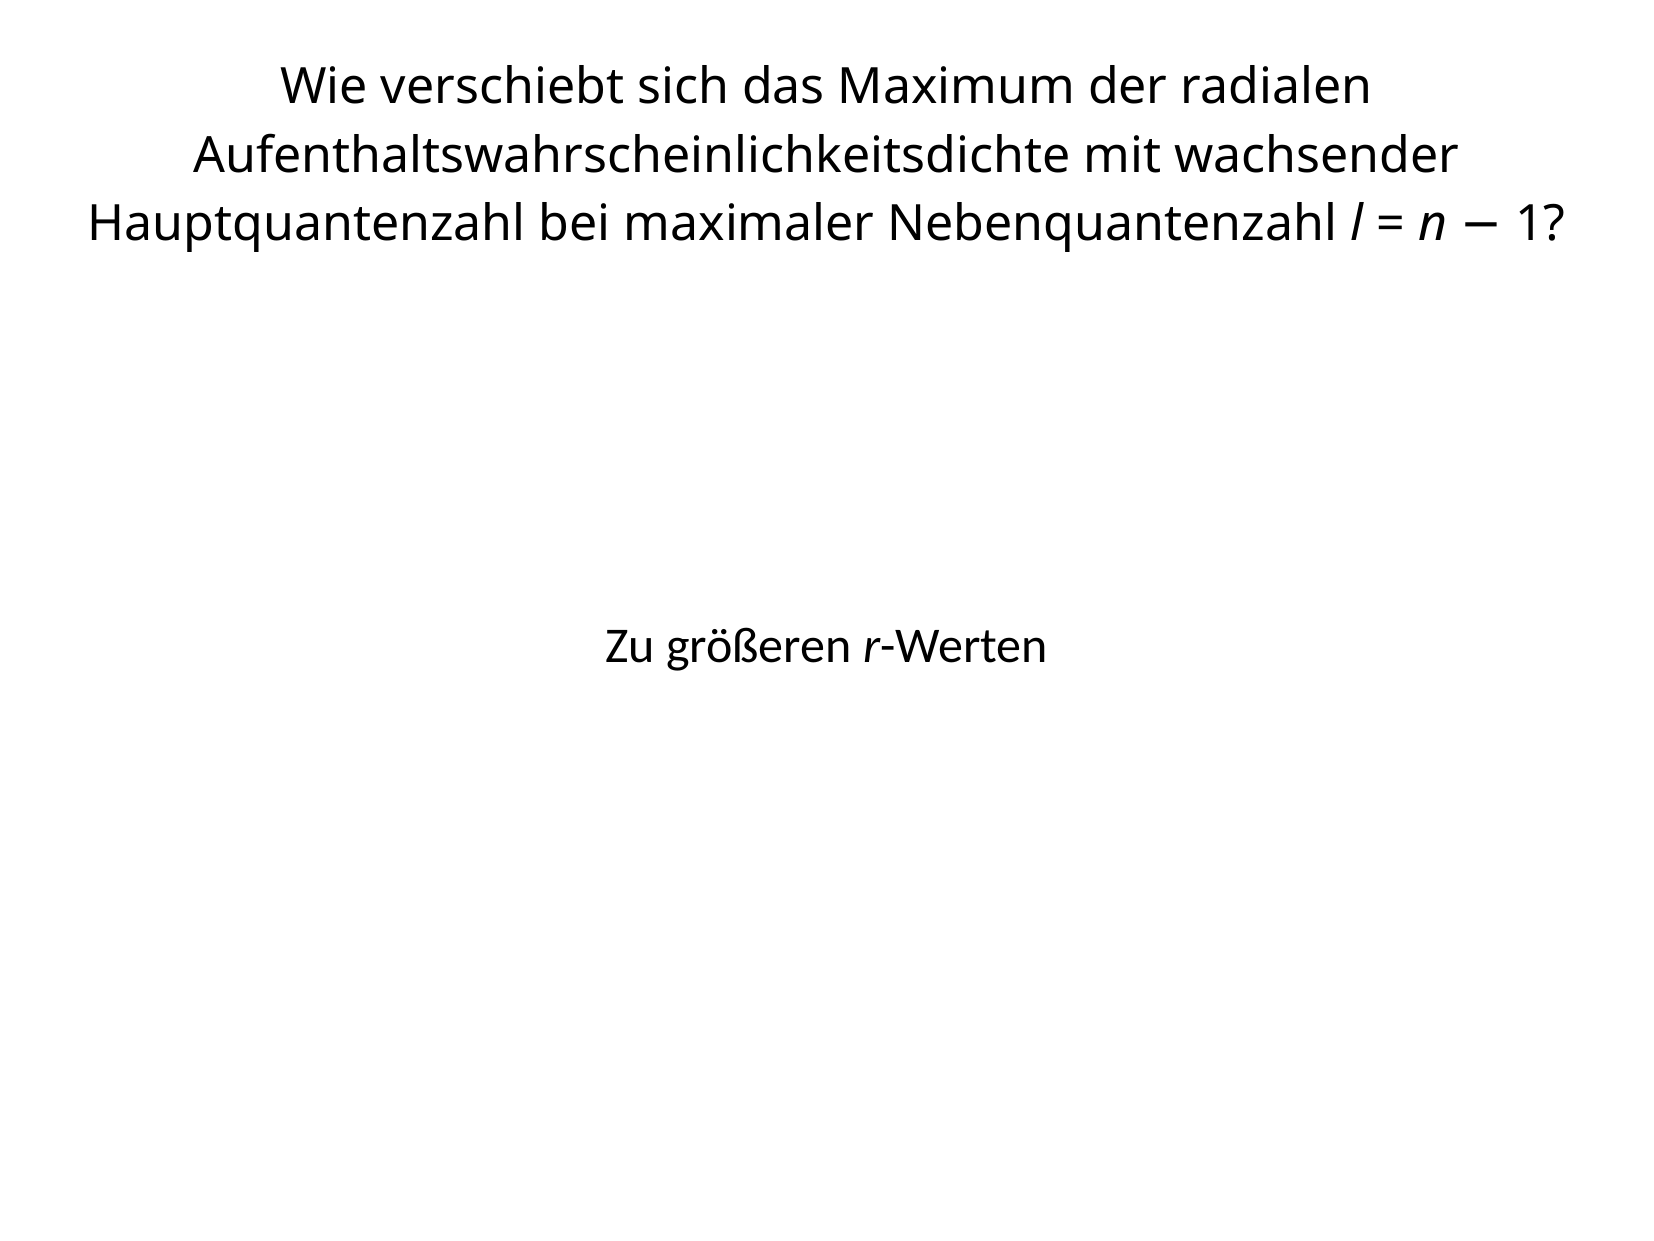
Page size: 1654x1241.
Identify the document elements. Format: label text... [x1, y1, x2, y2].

title Wie verschiebt sich das Maximum der radialen Aufenthaltswahrscheinlichkeitsdichte mit wachsender Hauptquantenzahl bei maximaler Nebenquantenzahl l = n − 1? [82, 49, 1571, 257]
subtitle Zu größeren r-Werten [82, 290, 1571, 1010]
